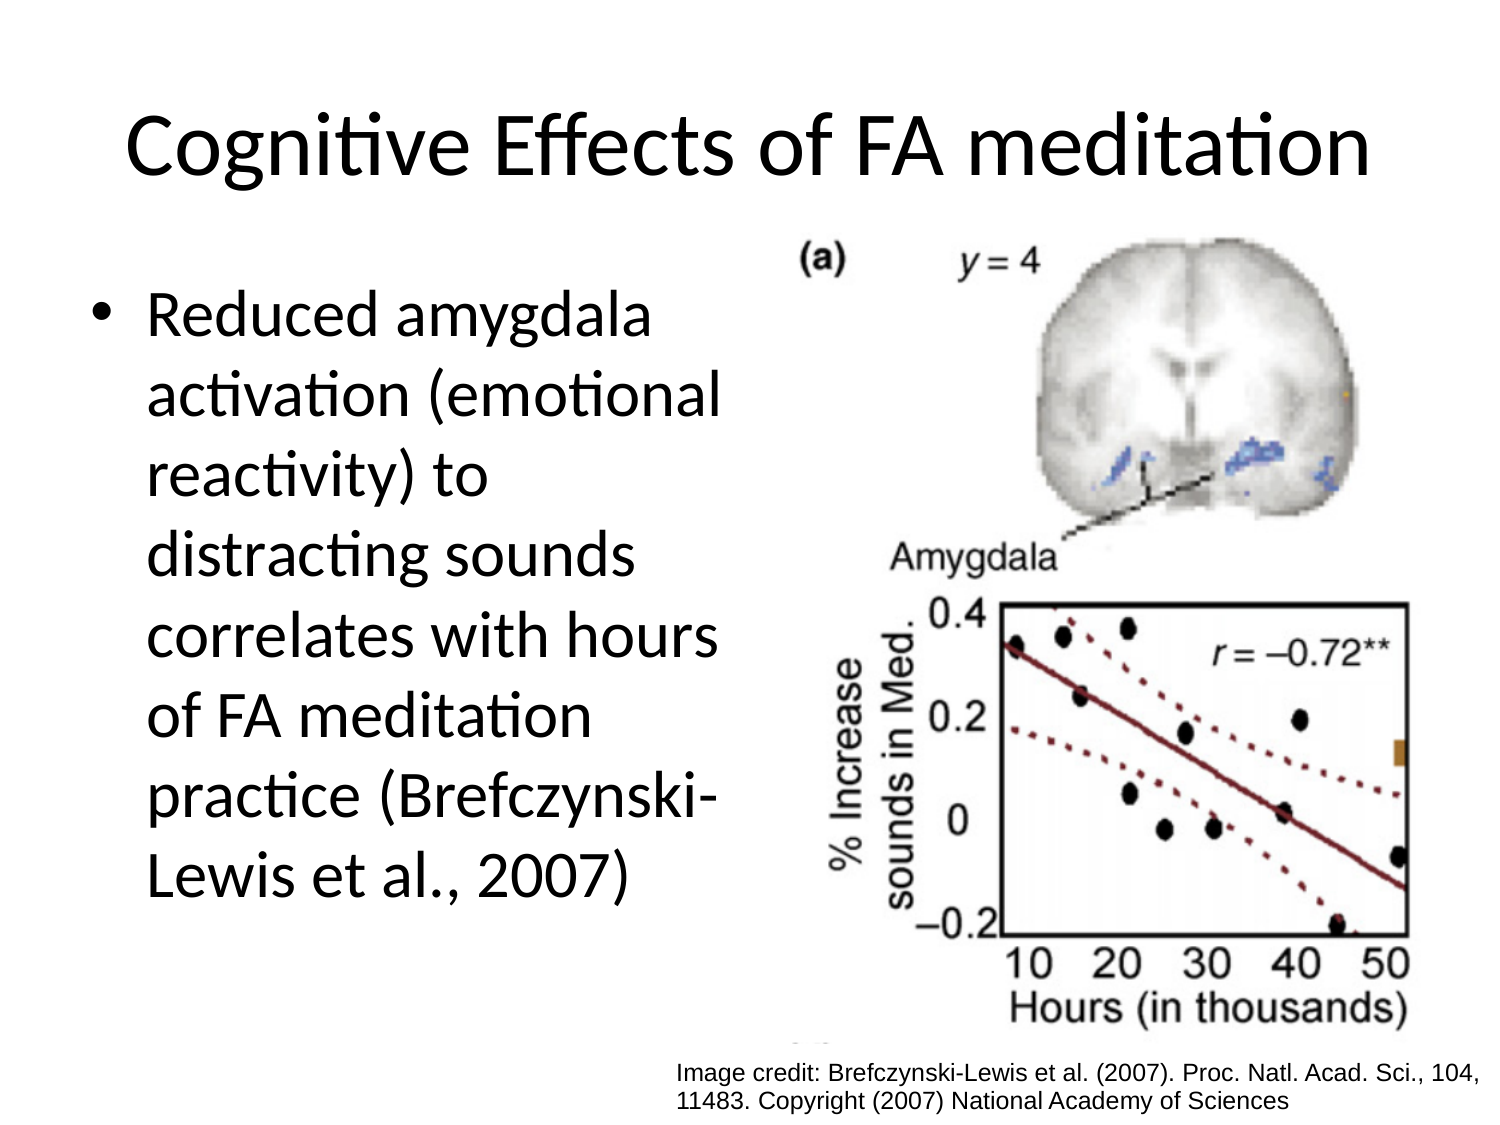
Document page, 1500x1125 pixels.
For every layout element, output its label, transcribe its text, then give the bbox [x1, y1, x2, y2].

text_box Image credit: Brefczynski-Lewis et al. (2007). Proc. Natl. Acad. Sci., 104, 11483. Copyright (2007) National Academy of Sciences [661, 1051, 1500, 1123]
list Reduced amygdala activation (emotional reactivity) to distracting sounds correlates with hours of FA meditation practice (Brefczynski-Lewis et al., 2007) [75, 262, 750, 1005]
title Cognitive Effects of FA meditation [75, 45, 1425, 233]
picture [775, 232, 1442, 1044]
